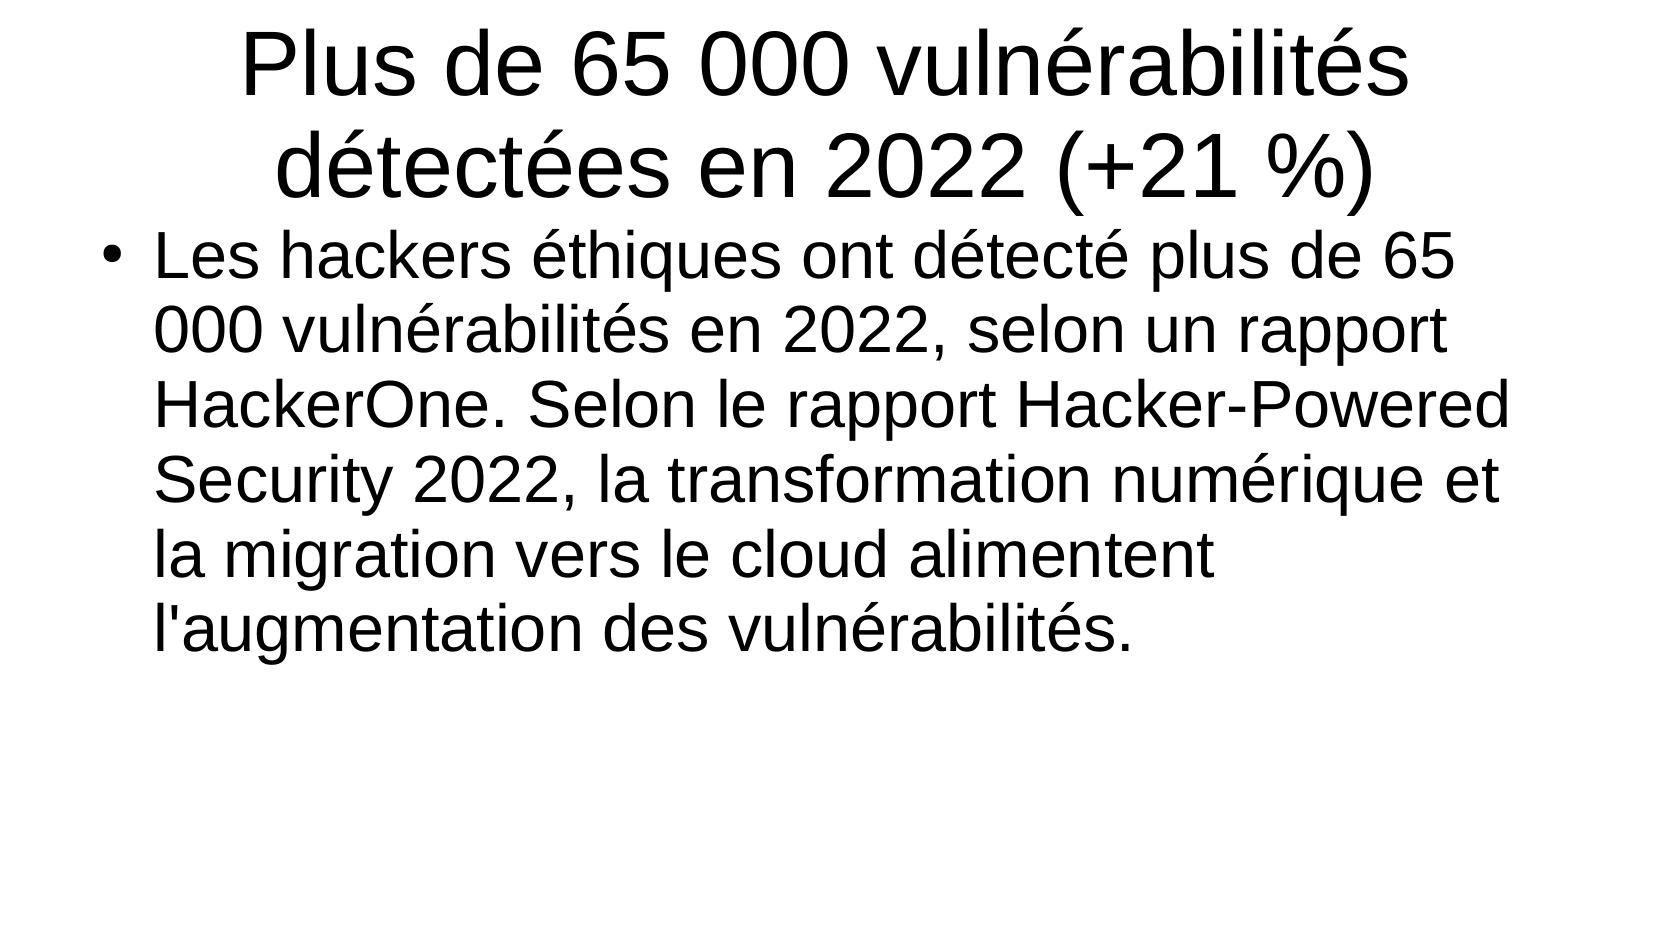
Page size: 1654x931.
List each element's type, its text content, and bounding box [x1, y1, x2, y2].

title Plus de 65 000 vulnérabilités détectées en 2022 (+21 %) [82, 12, 1571, 217]
list Les hackers éthiques ont détecté plus de 65 000 vulnérabilités en 2022, selon un rapport HackerOne. Selon le rapport Hacker-Powered Security 2022, la transformation numérique et la migration vers le cloud alimentent l'augmentation des vulnérabilités. [82, 217, 1571, 758]
